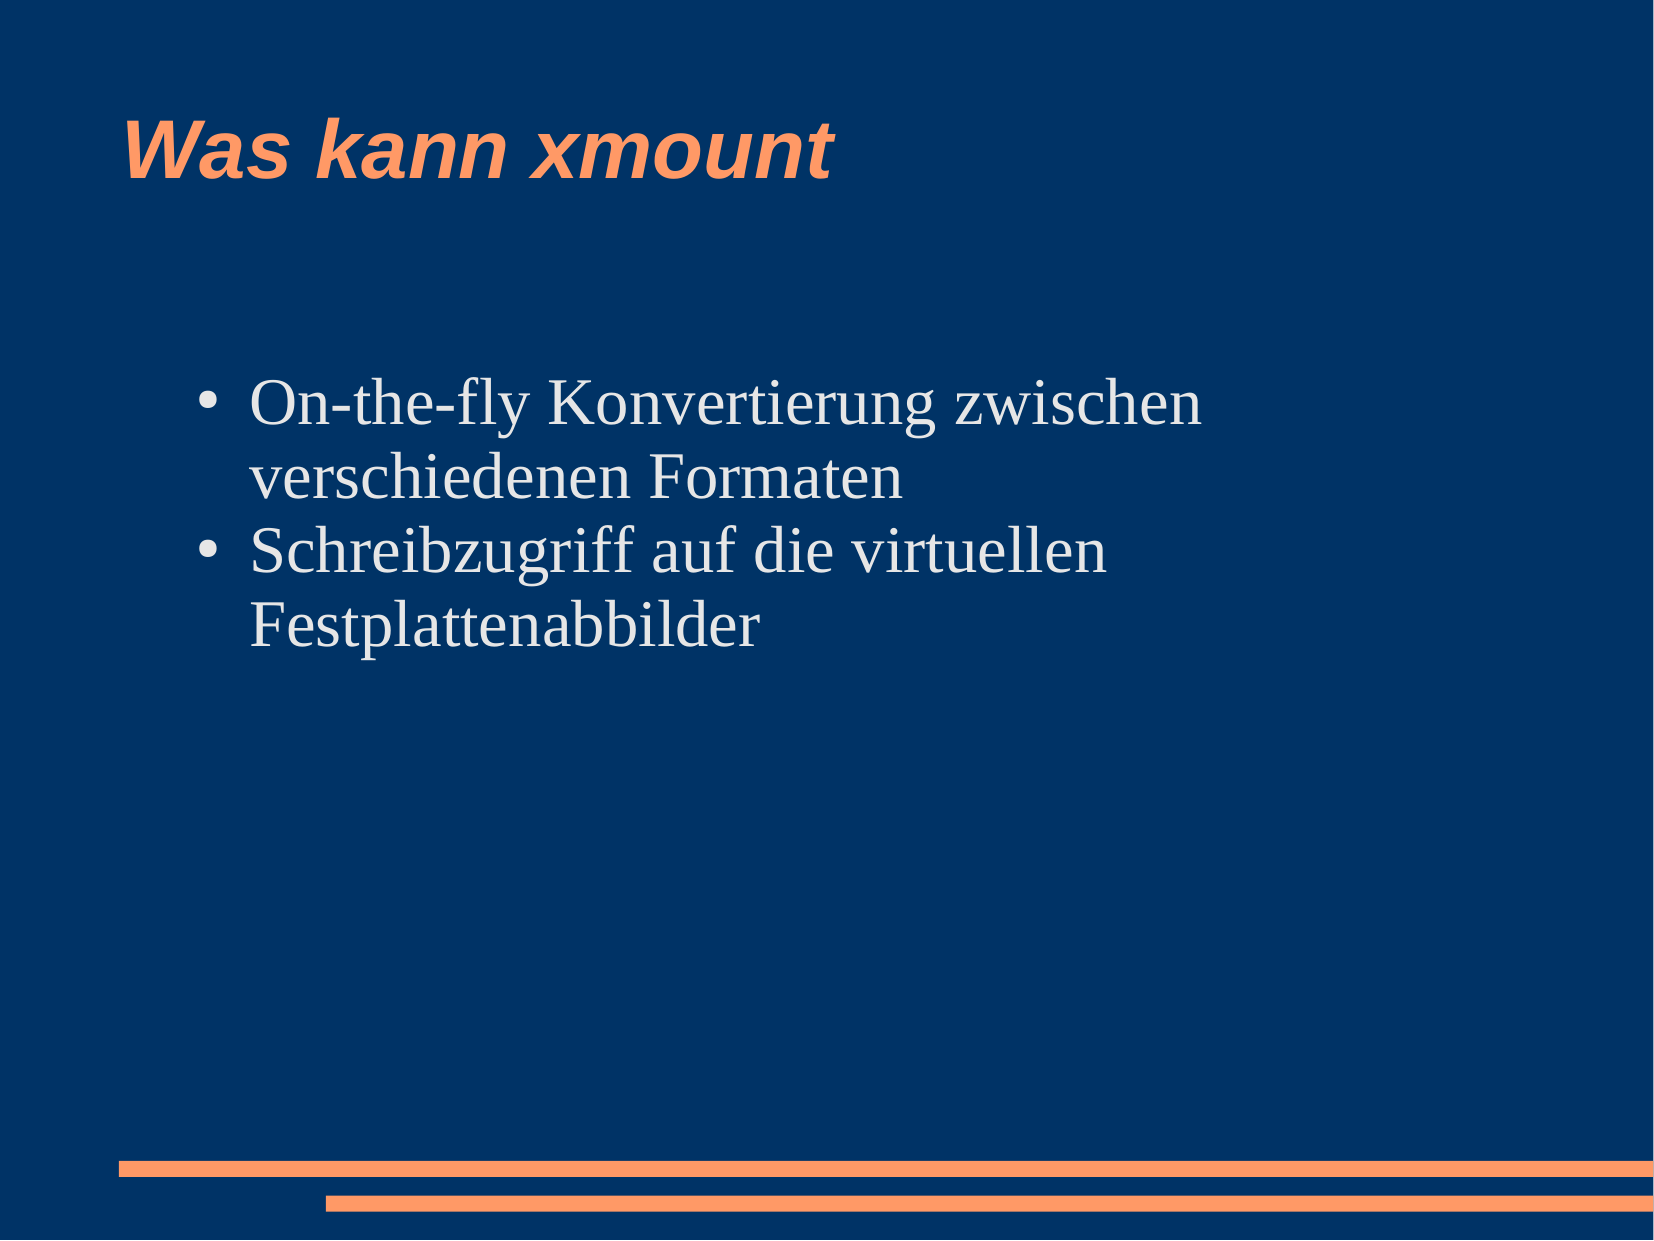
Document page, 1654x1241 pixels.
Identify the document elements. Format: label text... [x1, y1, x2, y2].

title Was kann xmount [121, 46, 1534, 254]
list On-the-fly Konvertierung zwischen verschiedenen Formaten Schreibzugriff auf die virtuellen Festplattenabbilder [178, 364, 1570, 1147]
